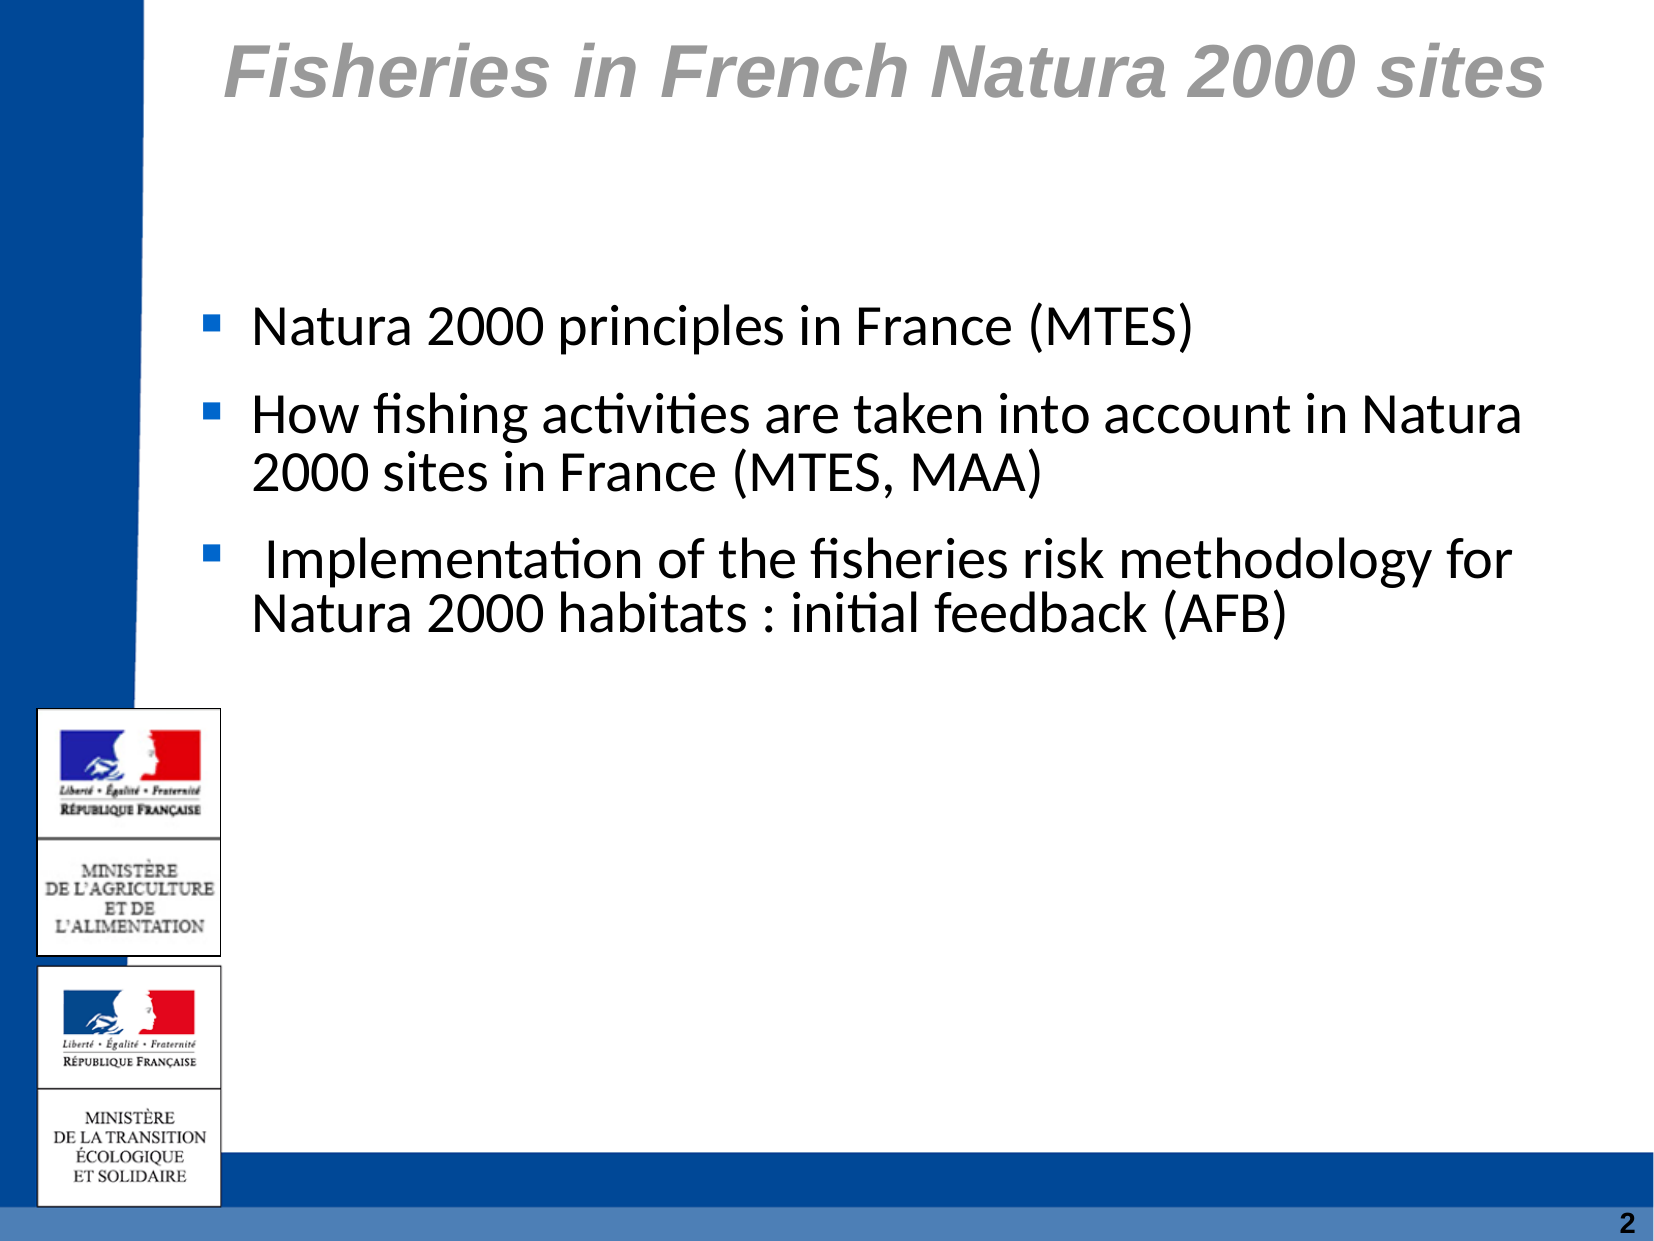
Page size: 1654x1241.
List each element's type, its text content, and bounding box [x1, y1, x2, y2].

title Fisheries in French Natura 2000 sites [55, 0, 1654, 144]
list Natura 2000 principles in France (MTES) How fishing activities are taken into account in Natura 2000 sites in France (MTES, MAA) Implementation of the fisheries risk methodology for Natura 2000 habitats : initial feedback (AFB) [180, 301, 1559, 948]
picture [0, 0, 1654, 1241]
